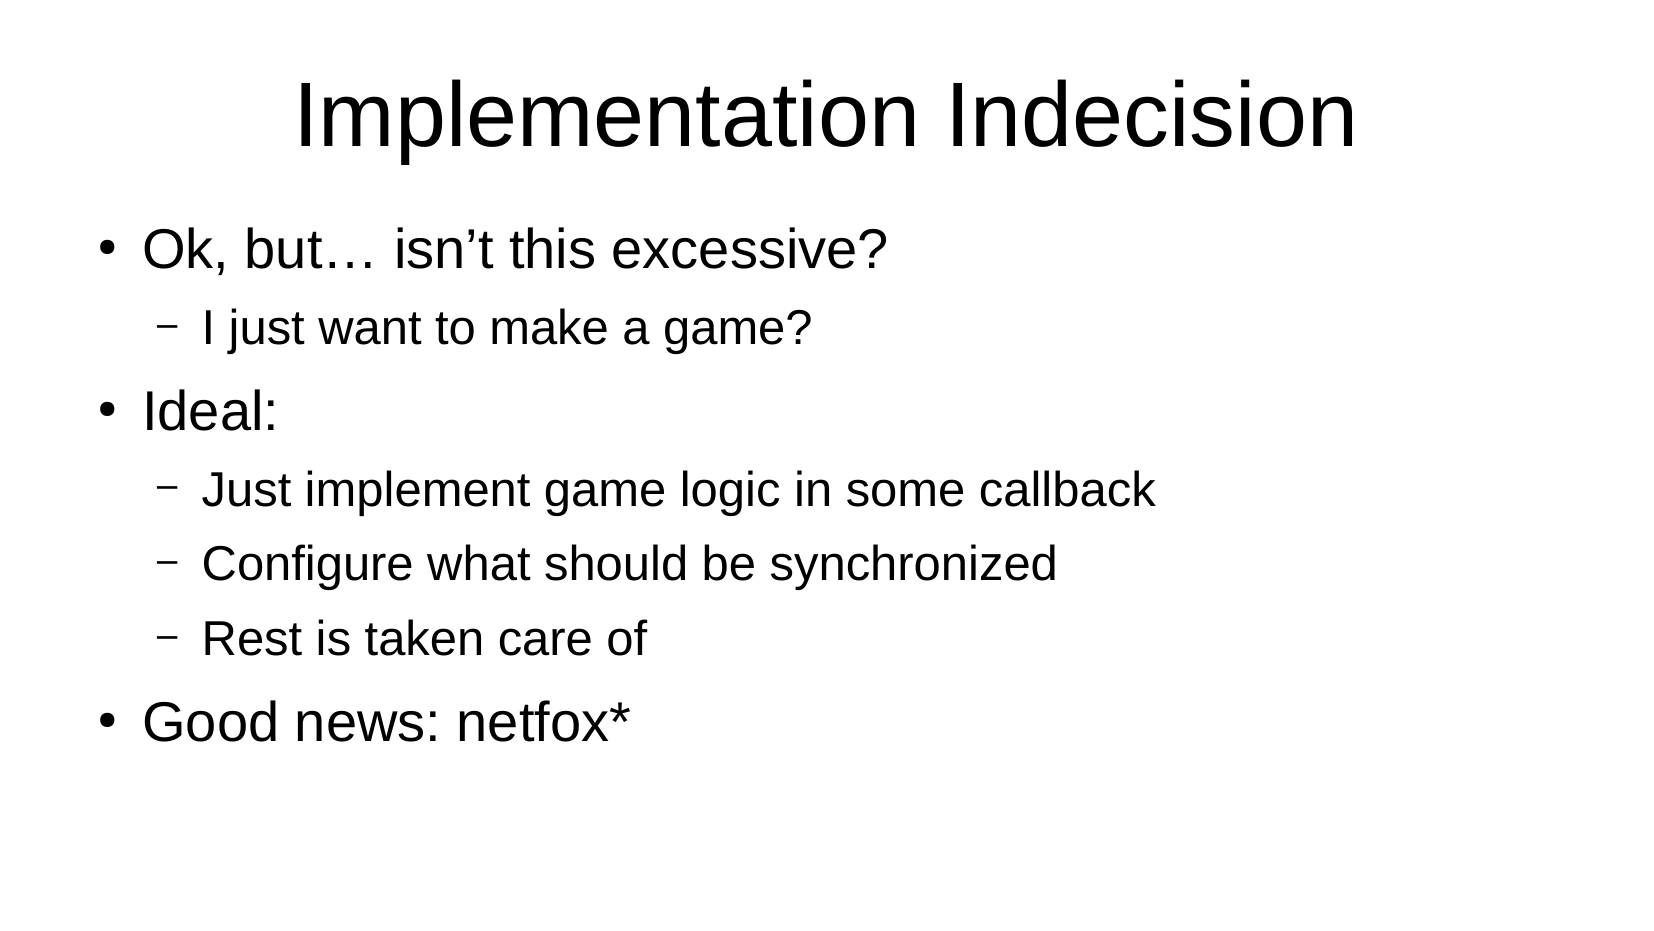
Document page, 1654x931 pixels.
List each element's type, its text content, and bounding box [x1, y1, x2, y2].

list Ok, but… isn’t this excessive? I just want to make a game? Ideal: Just implement game logic in some callback Configure what should be synchronized Rest is taken care of Good news: netfox* [82, 217, 1571, 758]
title Implementation Indecision [82, 37, 1571, 193]
